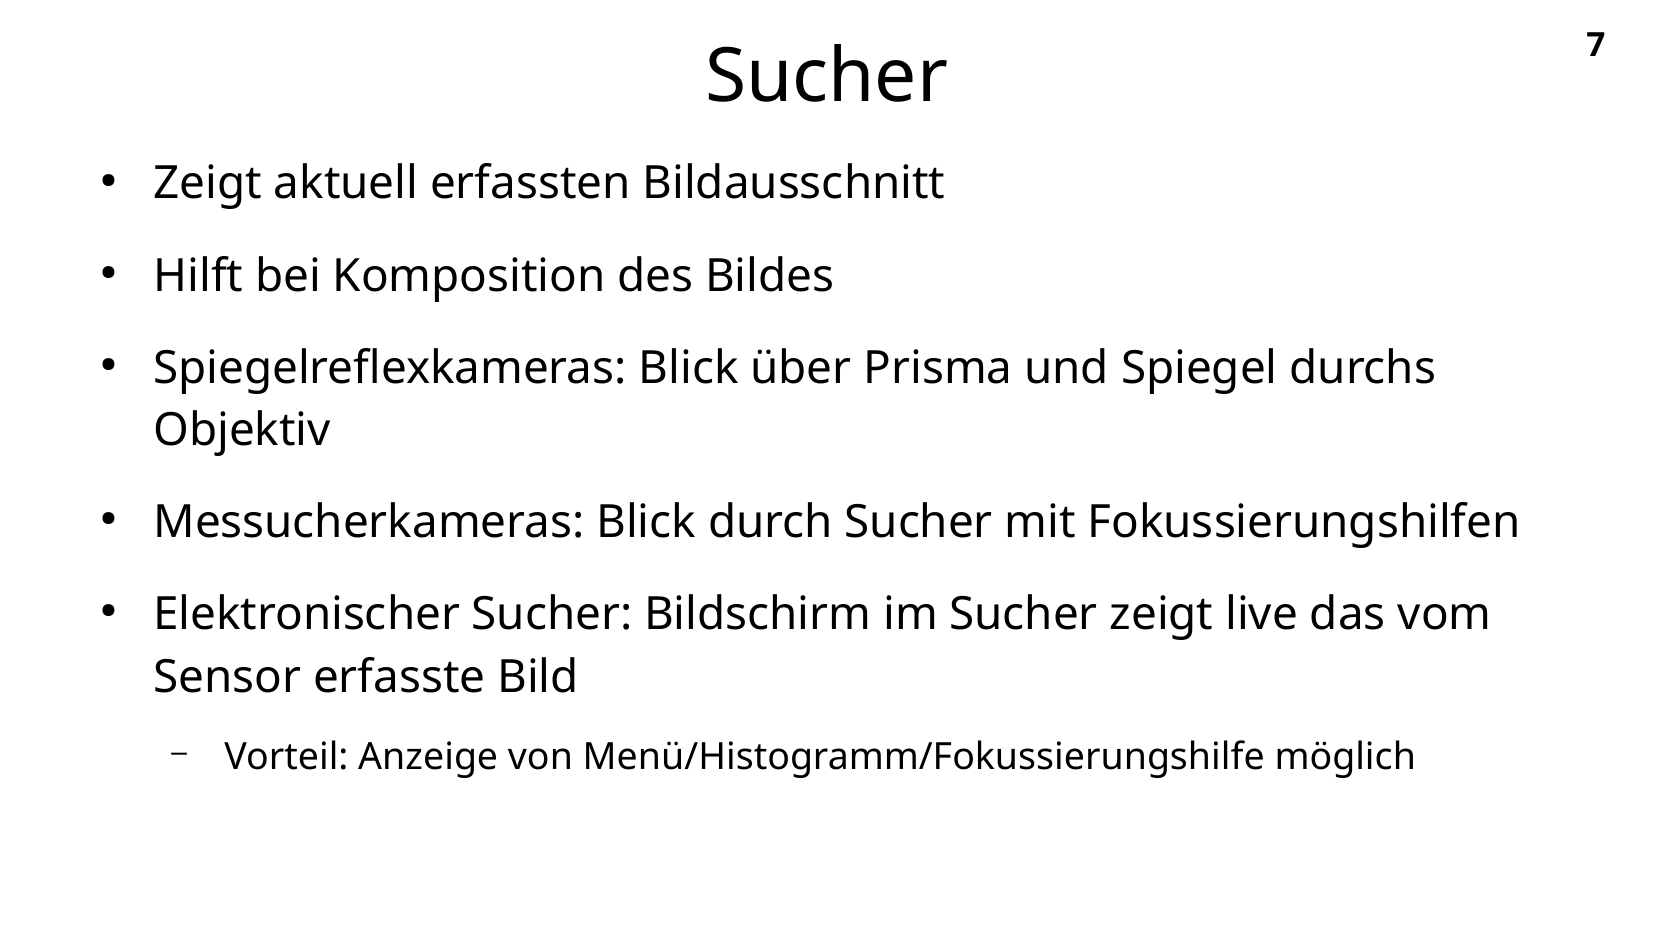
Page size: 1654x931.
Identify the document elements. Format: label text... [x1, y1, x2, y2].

title Sucher [82, 13, 1571, 132]
list Zeigt aktuell erfassten Bildausschnitt Hilft bei Komposition des Bildes Spiegelreflexkameras: Blick über Prisma und Spiegel durchs Objektiv Messucherkameras: Blick durch Sucher mit Fokussierungshilfen Elektronischer Sucher: Bildschirm im Sucher zeigt live das vom Sensor erfasste Bild Vorteil: Anzeige von Menü/Histogramm/Fokussierungshilfe möglich [82, 150, 1571, 811]
